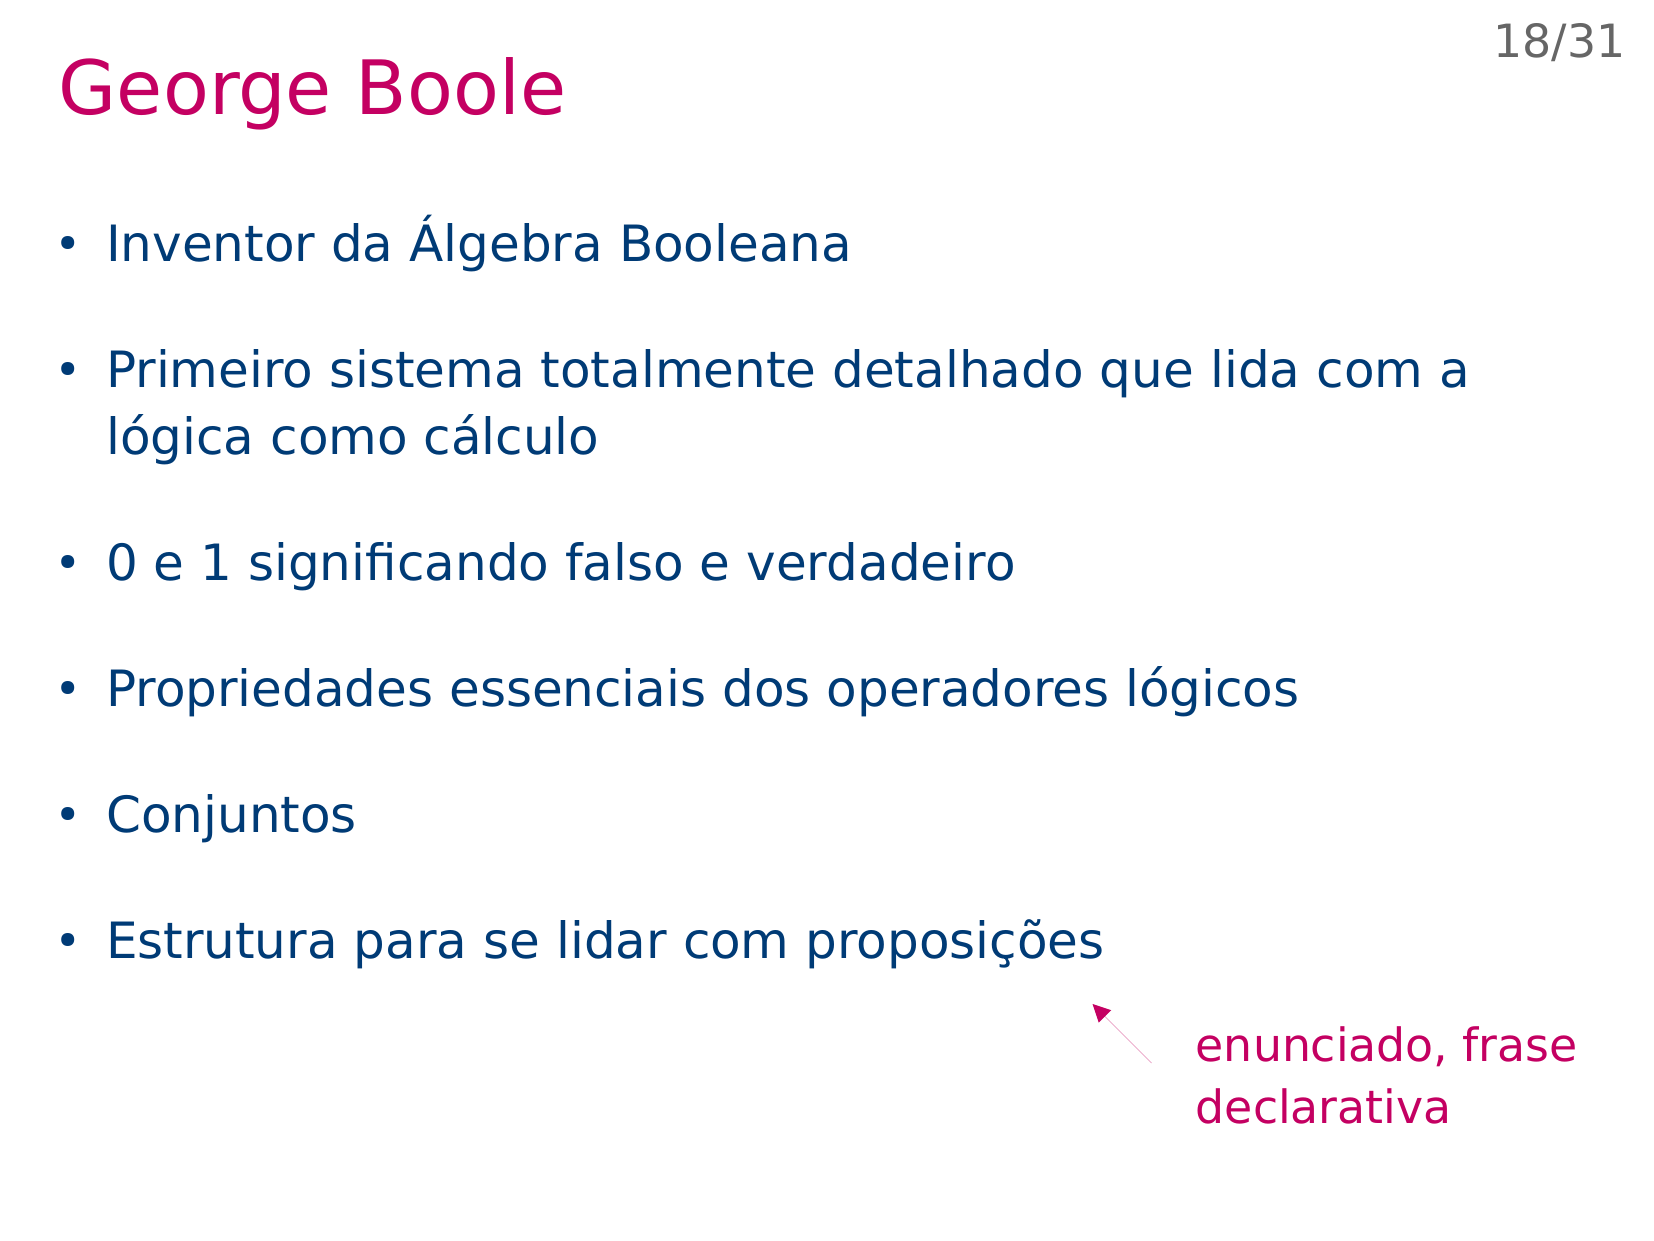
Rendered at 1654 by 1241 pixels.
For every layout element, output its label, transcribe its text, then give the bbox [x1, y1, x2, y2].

title George Boole [59, 29, 1625, 148]
text_box enunciado, frase declarativa [1181, 1003, 1595, 1203]
list Inventor da Álgebra Booleana Primeiro sistema totalmente detalhado que lida com a lógica como cálculo 0 e 1 significando falso e verdadeiro Propriedades essenciais dos operadores lógicos Conjuntos Estrutura para se lidar com proposições [59, 206, 1625, 1211]
